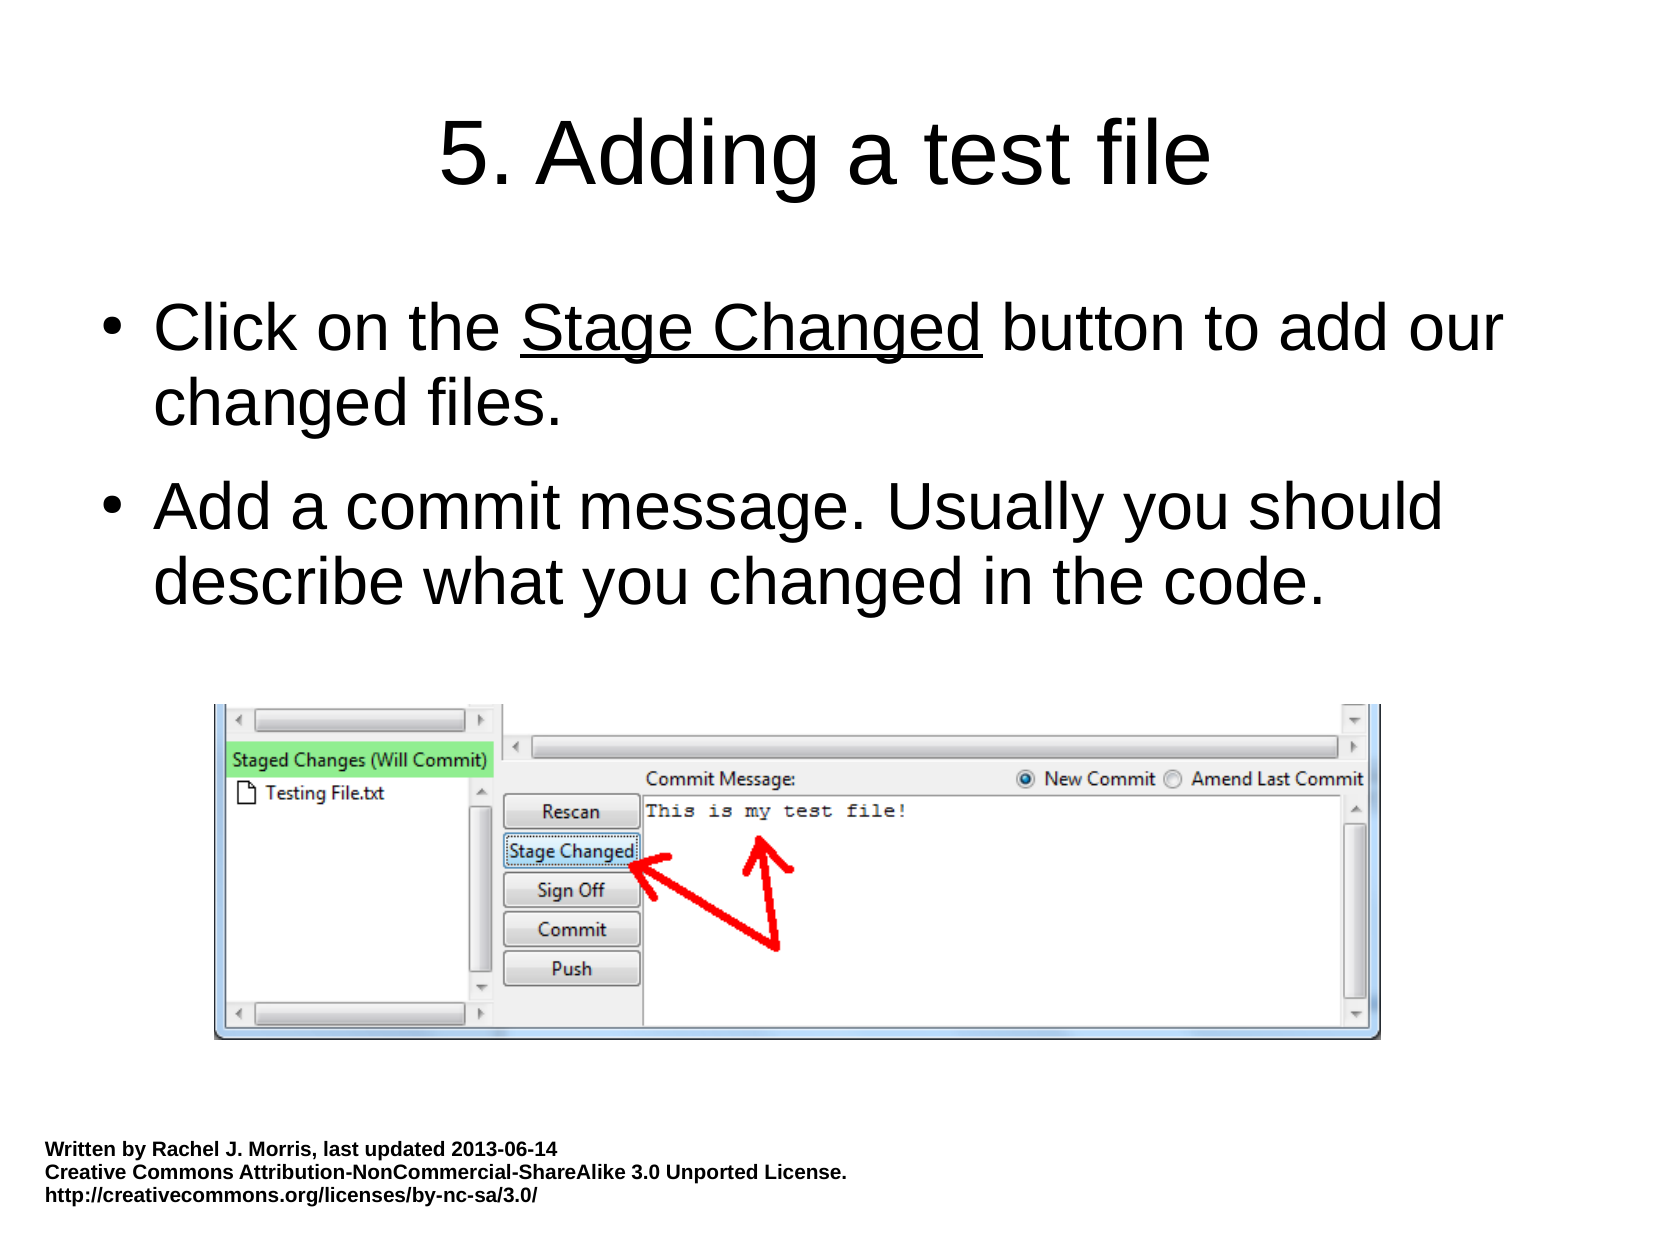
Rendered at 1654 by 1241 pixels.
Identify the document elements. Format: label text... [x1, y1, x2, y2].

list Click on the Stage Changed button to add our changed files. Add a commit message. Usually you should describe what you changed in the code. [82, 290, 1538, 1010]
title 5. Adding a test file [82, 49, 1571, 257]
picture [214, 704, 1381, 1040]
